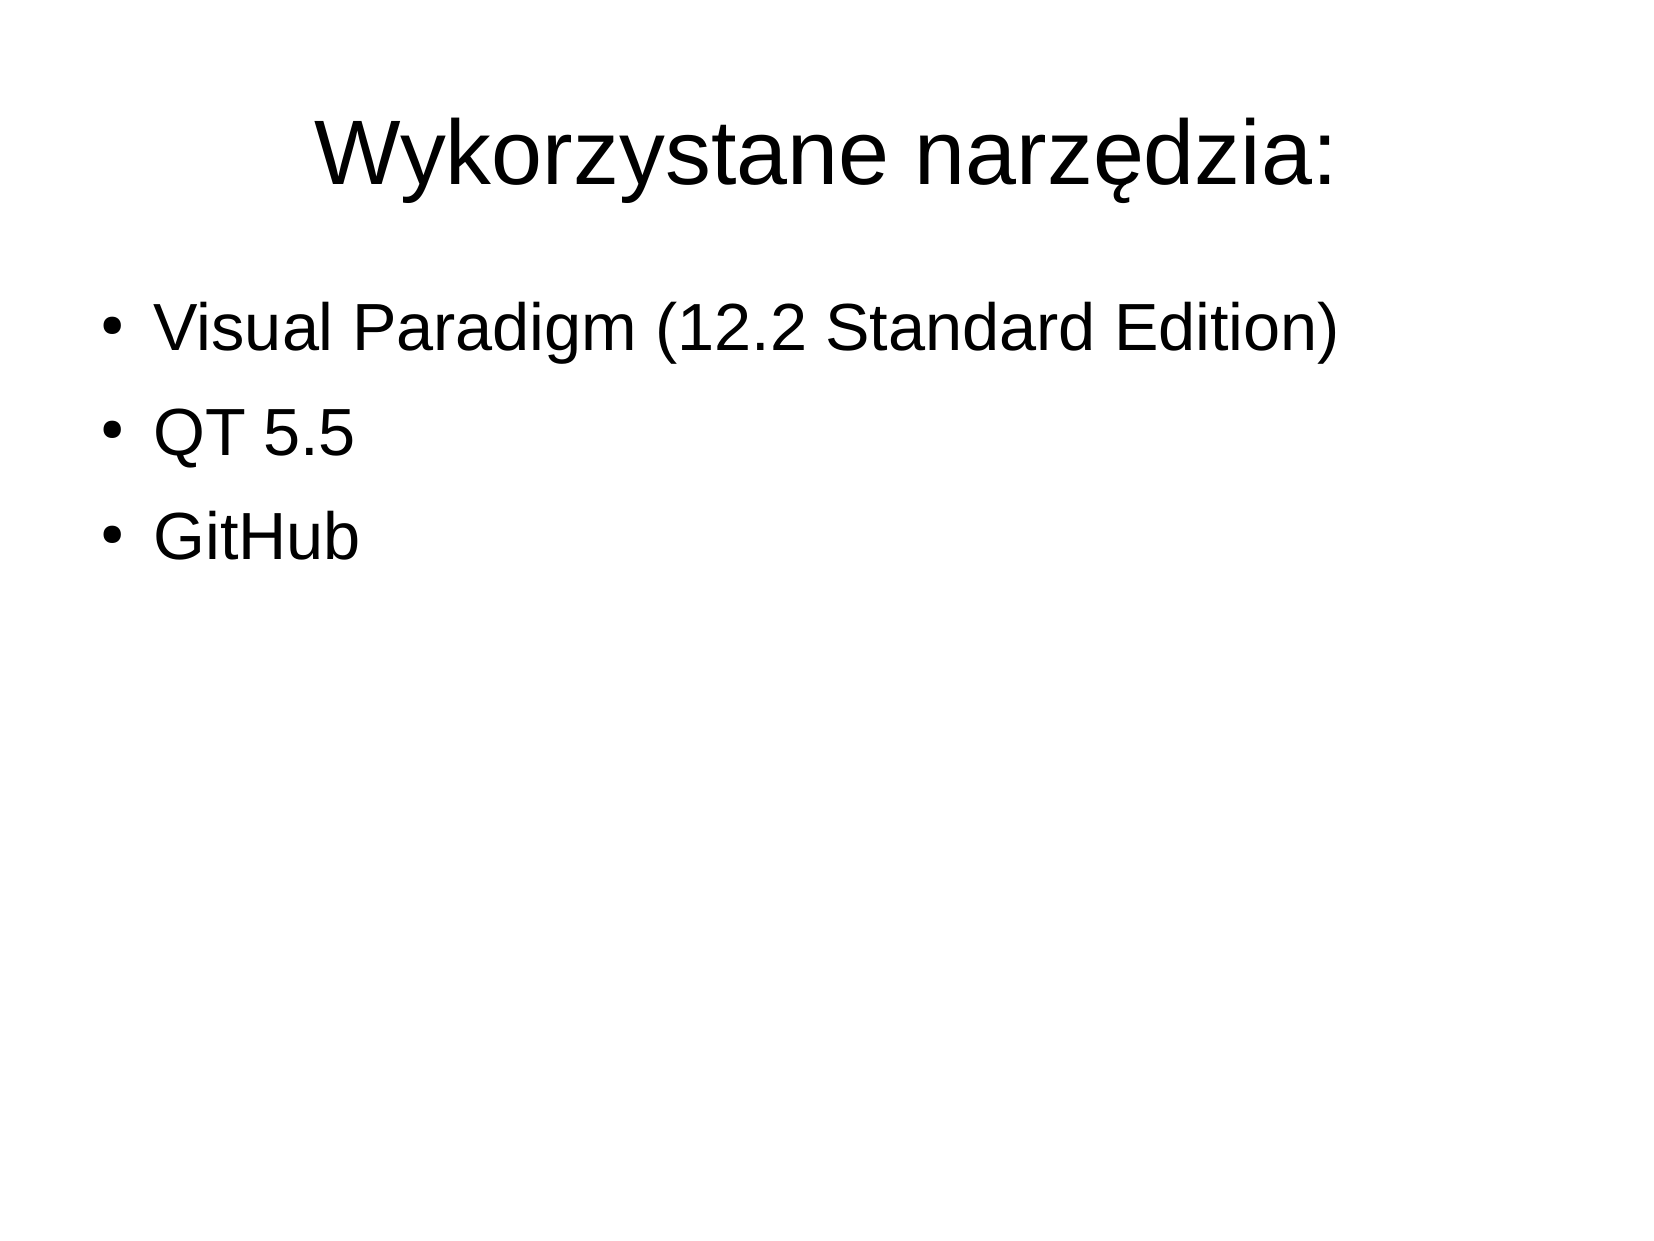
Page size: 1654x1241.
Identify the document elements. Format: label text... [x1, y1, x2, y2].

title Wykorzystane narzędzia: [82, 49, 1571, 257]
list Visual Paradigm (12.2 Standard Edition) QT 5.5 GitHub [82, 290, 1571, 1109]
